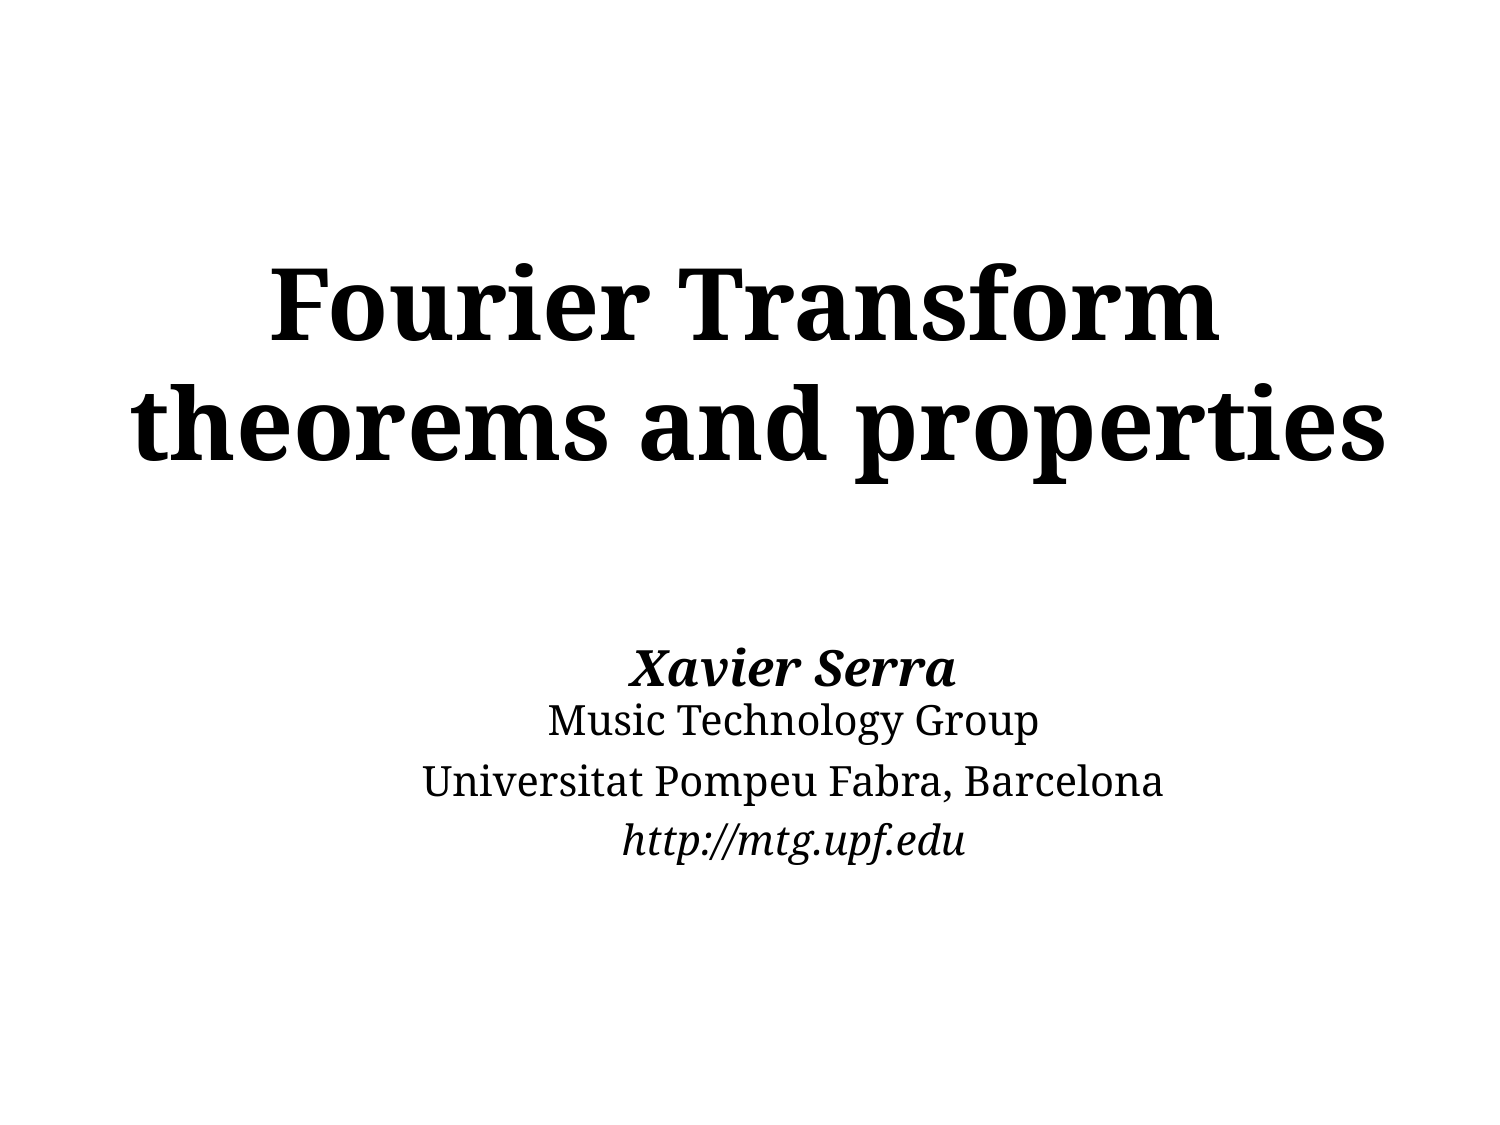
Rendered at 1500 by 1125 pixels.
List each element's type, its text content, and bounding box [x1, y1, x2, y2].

title Fourier Transform theorems and properties [75, 90, 1406, 631]
text_box Xavier Serra Music Technology Group Universitat Pompeu Fabra, Barcelona http://mtg.upf.edu [337, 633, 1250, 964]
